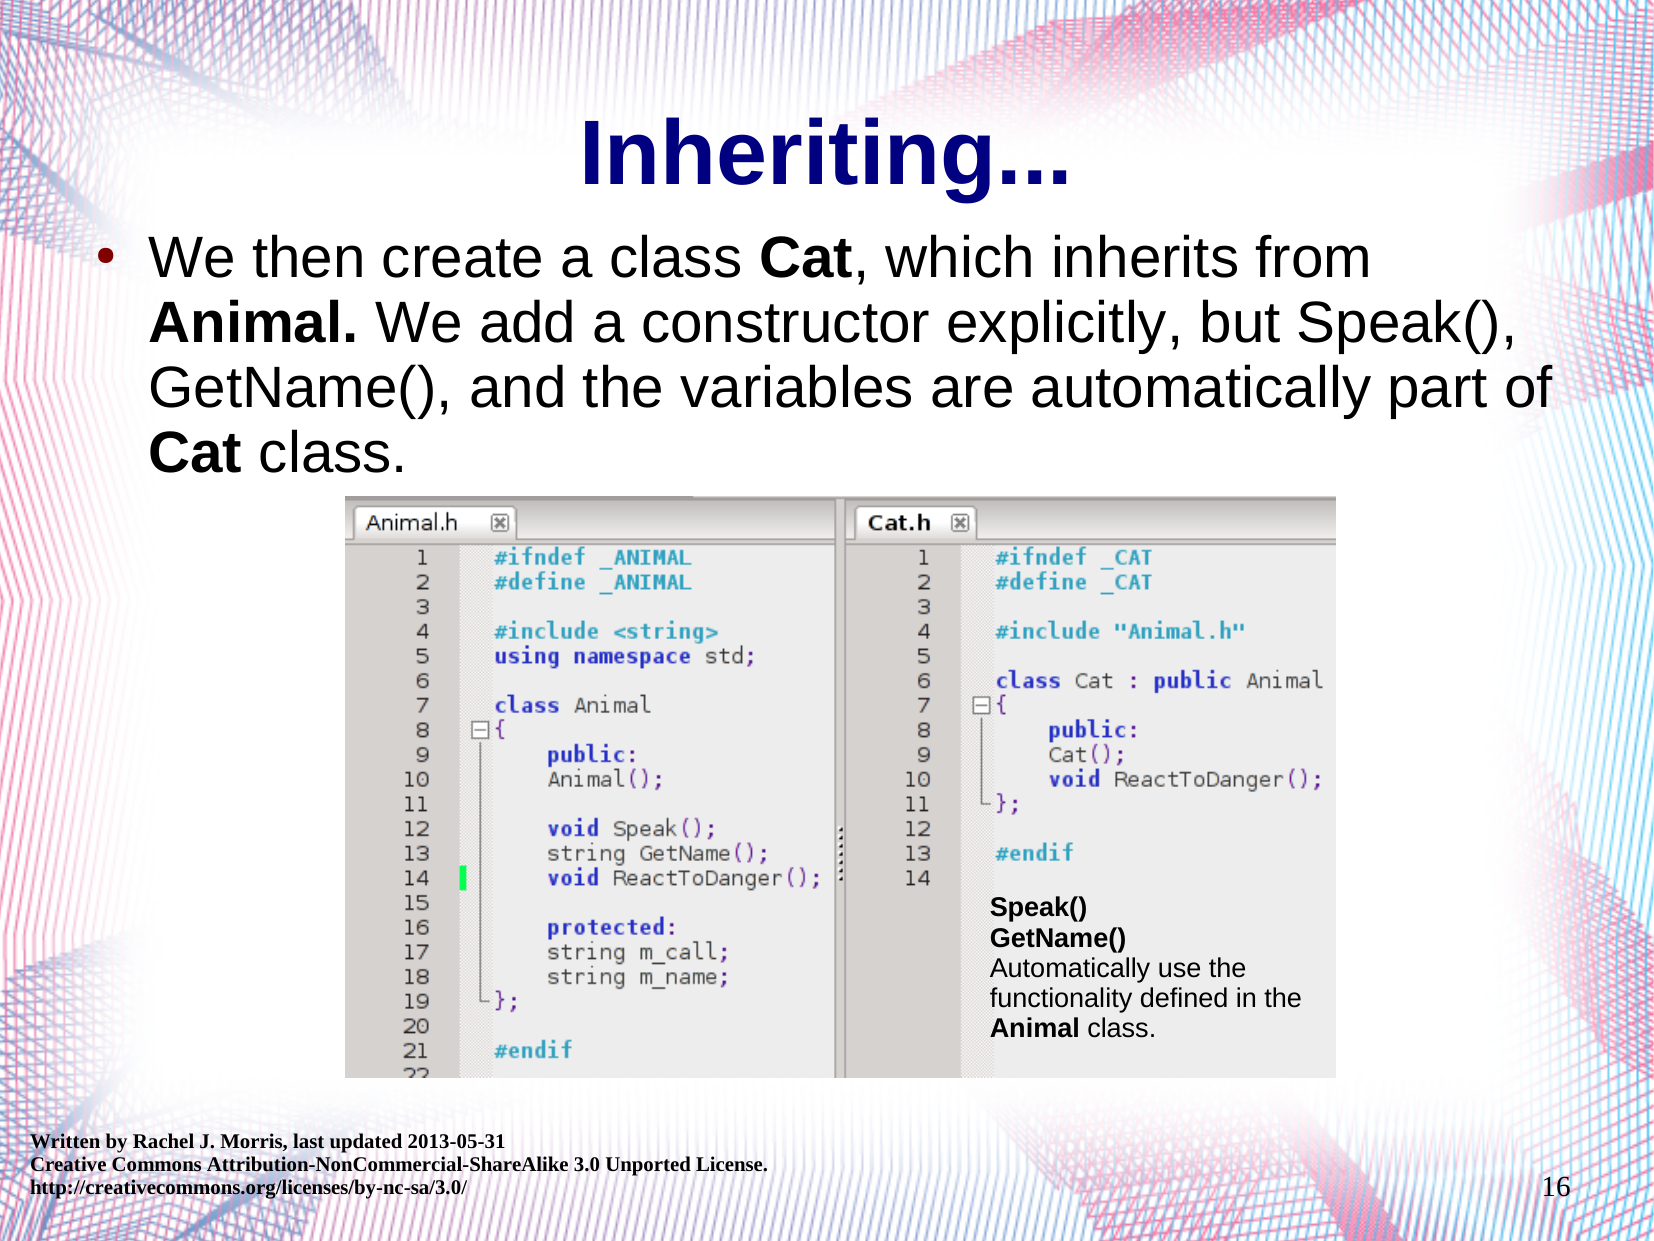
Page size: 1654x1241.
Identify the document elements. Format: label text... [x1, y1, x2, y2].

text_box Speak() GetName() Automatically use the functionality defined in the Animal class. [975, 885, 1321, 1052]
title Inheriting... [82, 49, 1571, 257]
list We then create a class Cat, which inherits from Animal. We add a constructor explicitly, but Speak(), GetName(), and the variables are automatically part of Cat class. [77, 225, 1566, 486]
picture [0, 0, 1654, 1241]
